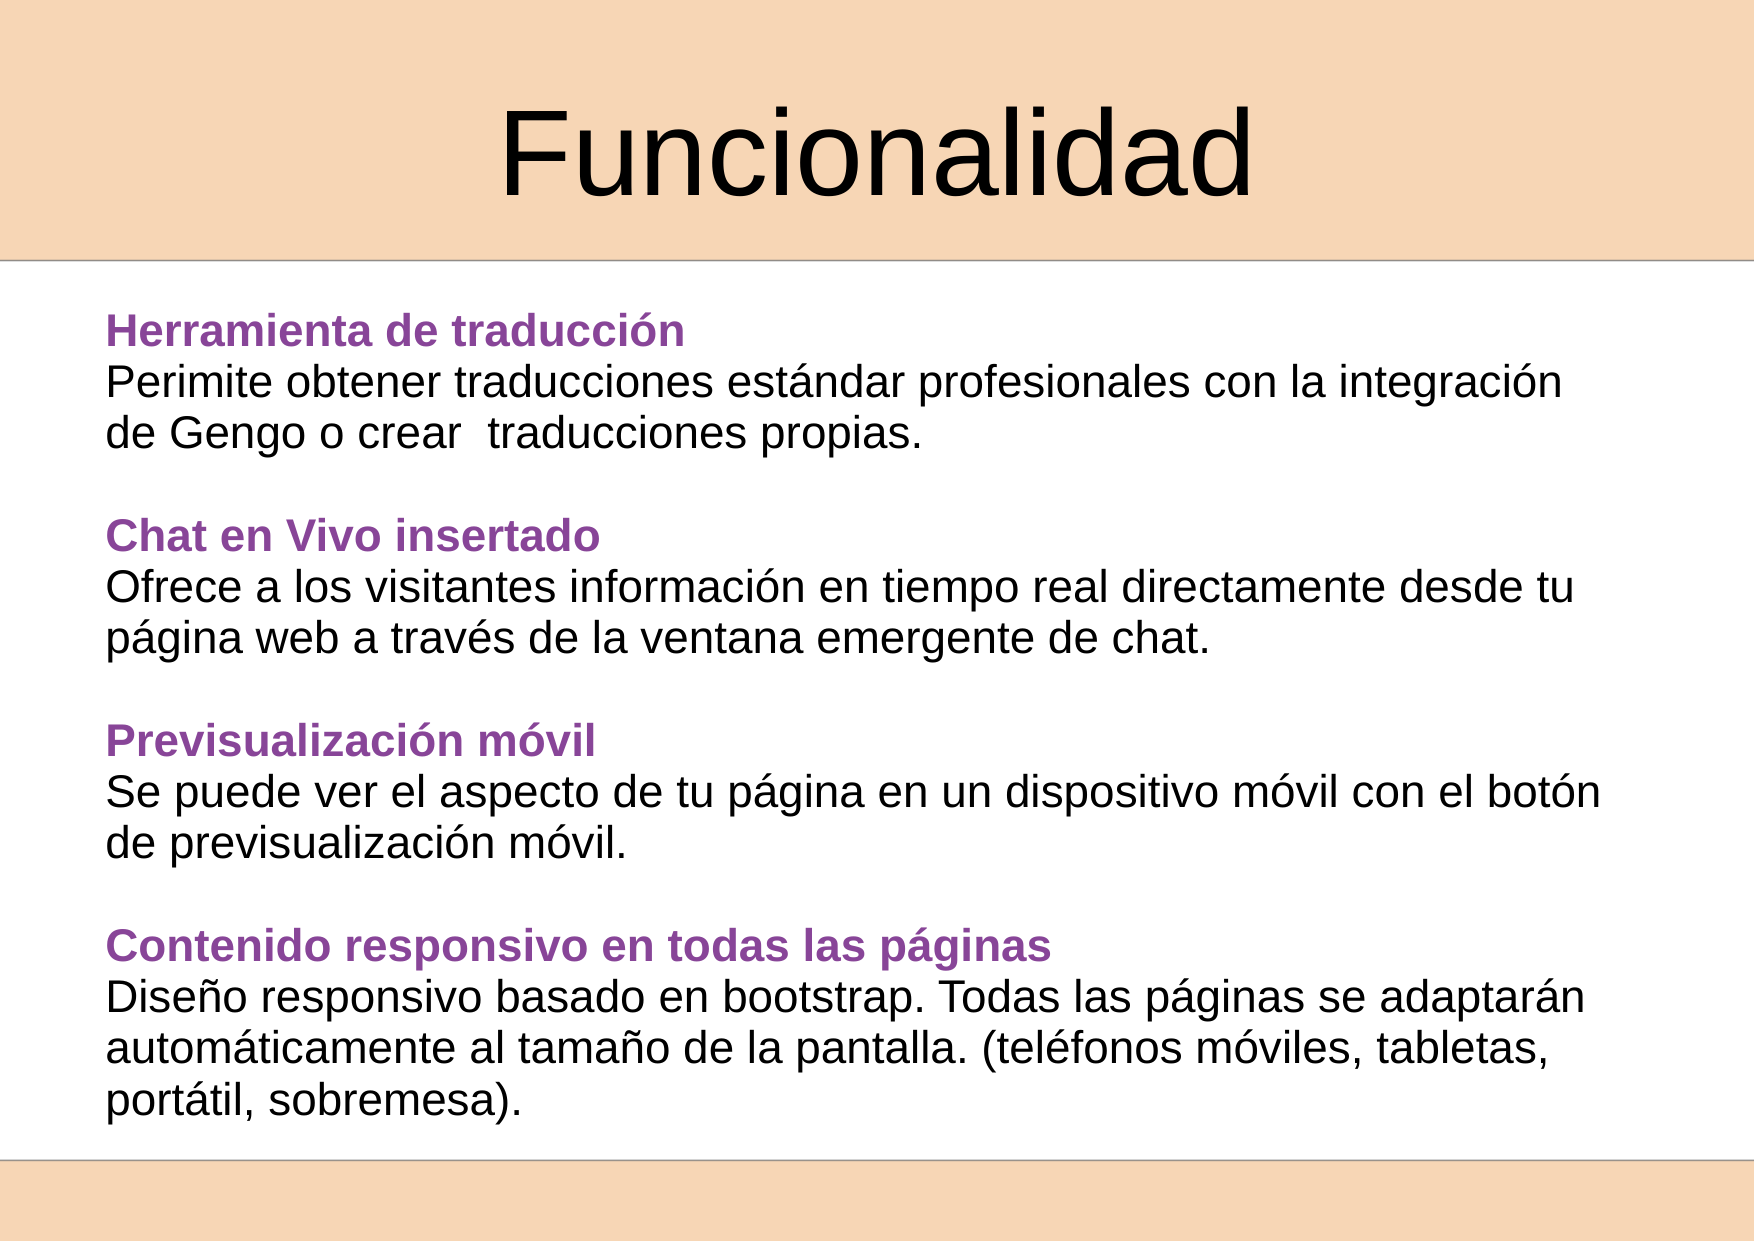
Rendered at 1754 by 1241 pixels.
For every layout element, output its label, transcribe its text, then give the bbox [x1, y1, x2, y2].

text_box Herramienta de traducción Perimite obtener traducciones estándar profesionales con la integración de Gengo o crear traducciones propias. Chat en Vivo insertado Ofrece a los visitantes información en tiempo real directamente desde tu página web a través de la ventana emergente de chat. Previsualización móvil Se puede ver el aspecto de tu página en un dispositivo móvil con el botón de previsualización móvil. Contenido responsivo en todas las páginas Diseño responsivo basado en bootstrap. Todas las páginas se adaptarán automáticamente al tamaño de la pantalla. (teléfonos móviles, tabletas, portátil, sobremesa). [90, 297, 1625, 1133]
title Funcionalidad [87, 49, 1667, 257]
picture [0, 0, 1754, 1241]
